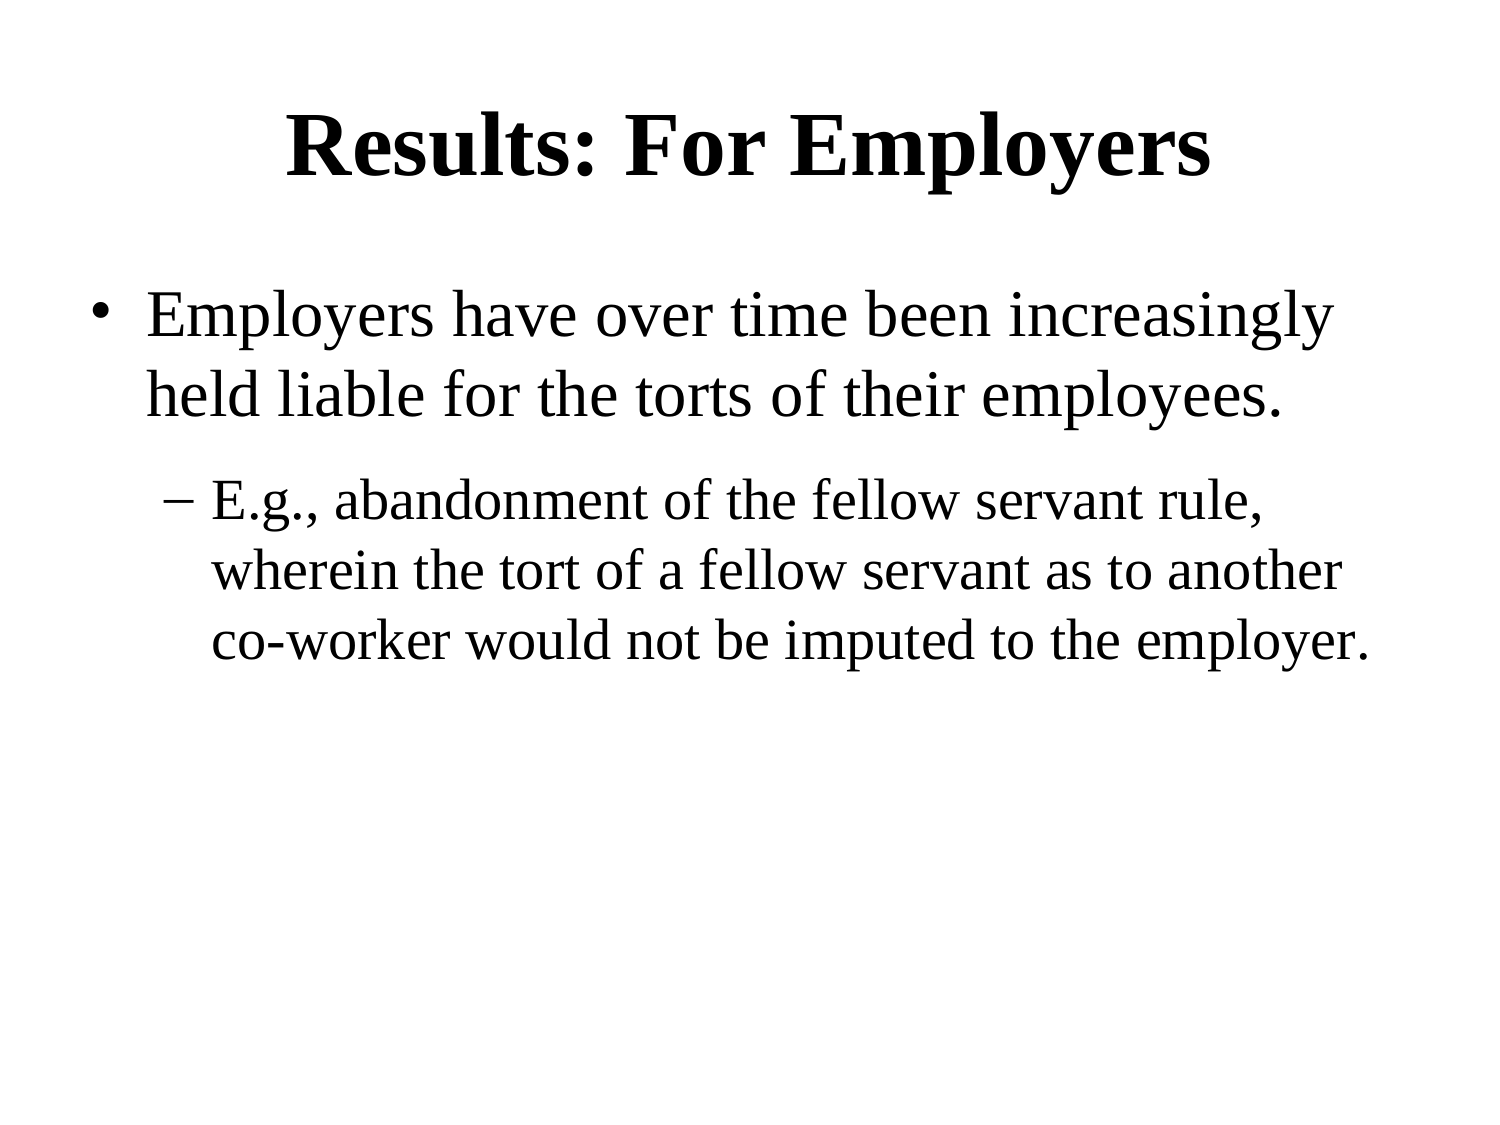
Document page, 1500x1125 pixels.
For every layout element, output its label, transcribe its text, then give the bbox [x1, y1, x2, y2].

list Employers have over time been increasingly held liable for the torts of their employees. E.g., abandonment of the fellow servant rule, wherein the tort of a fellow servant as to another co-worker would not be imputed to the employer. [75, 262, 1426, 1005]
title Results: For Employers [75, 45, 1426, 233]
